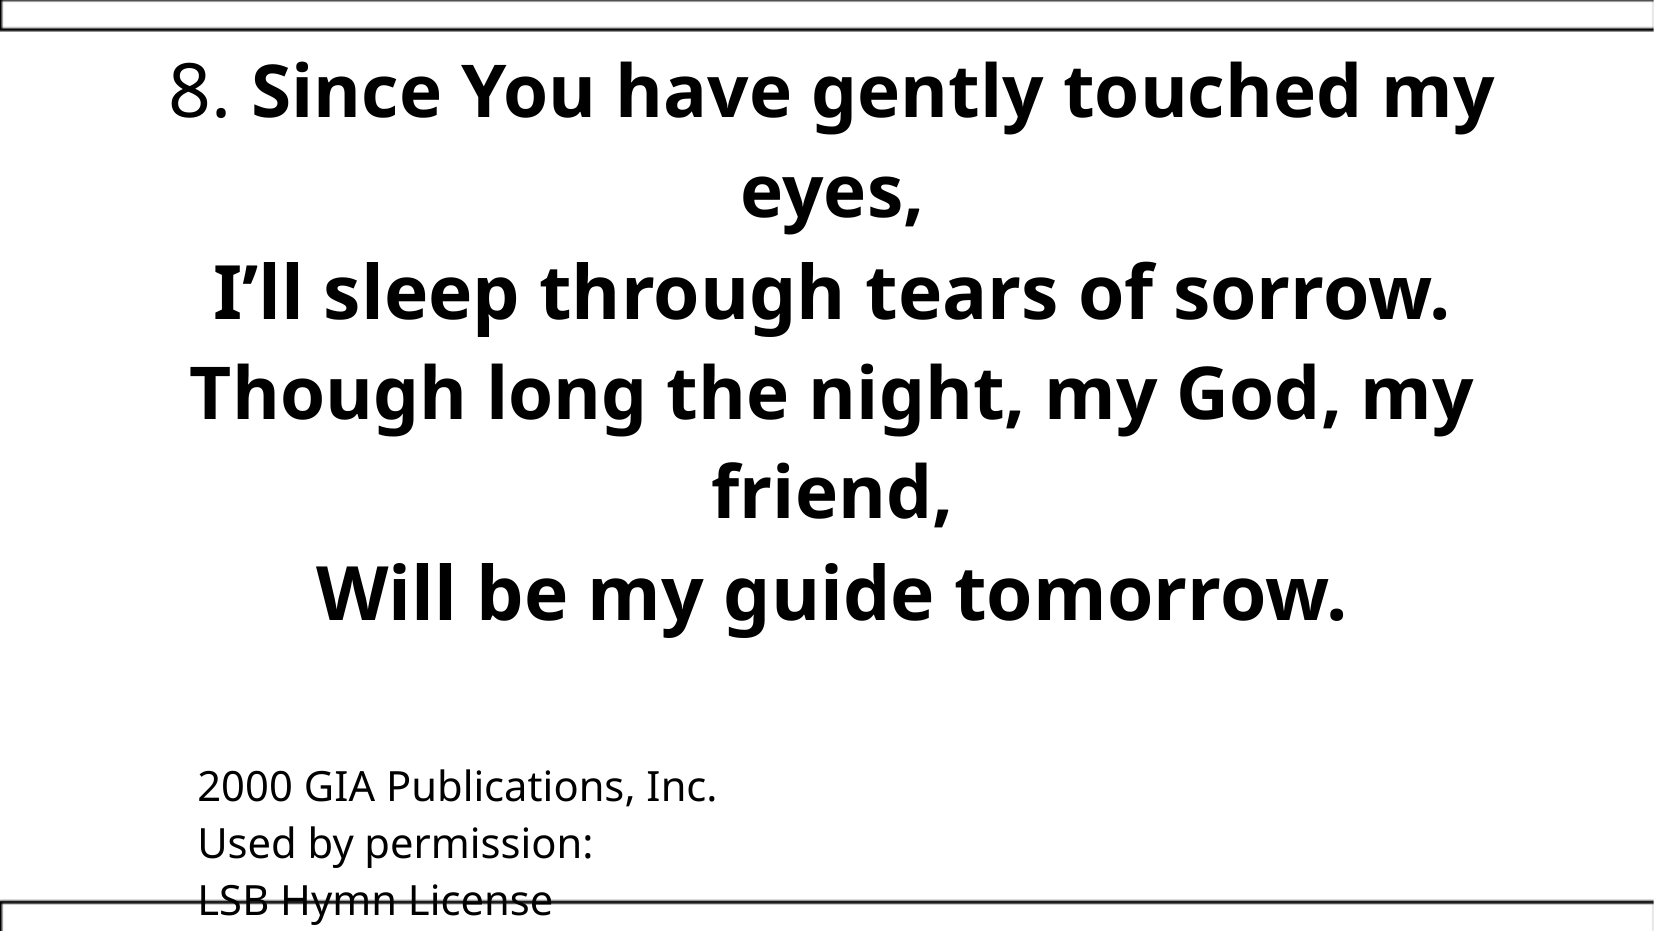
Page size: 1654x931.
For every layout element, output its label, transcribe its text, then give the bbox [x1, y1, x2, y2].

picture [0, 0, 1654, 931]
text_box 8. Since You have gently touched my eyes, I’ll sleep through tears of sorrow. Though long the night, my God, my friend, Will be my guide tomorrow. 2000 GIA Publications, Inc. Used by permission: LSB Hymn License .NET, no. 100011038. [75, 30, 1591, 775]
